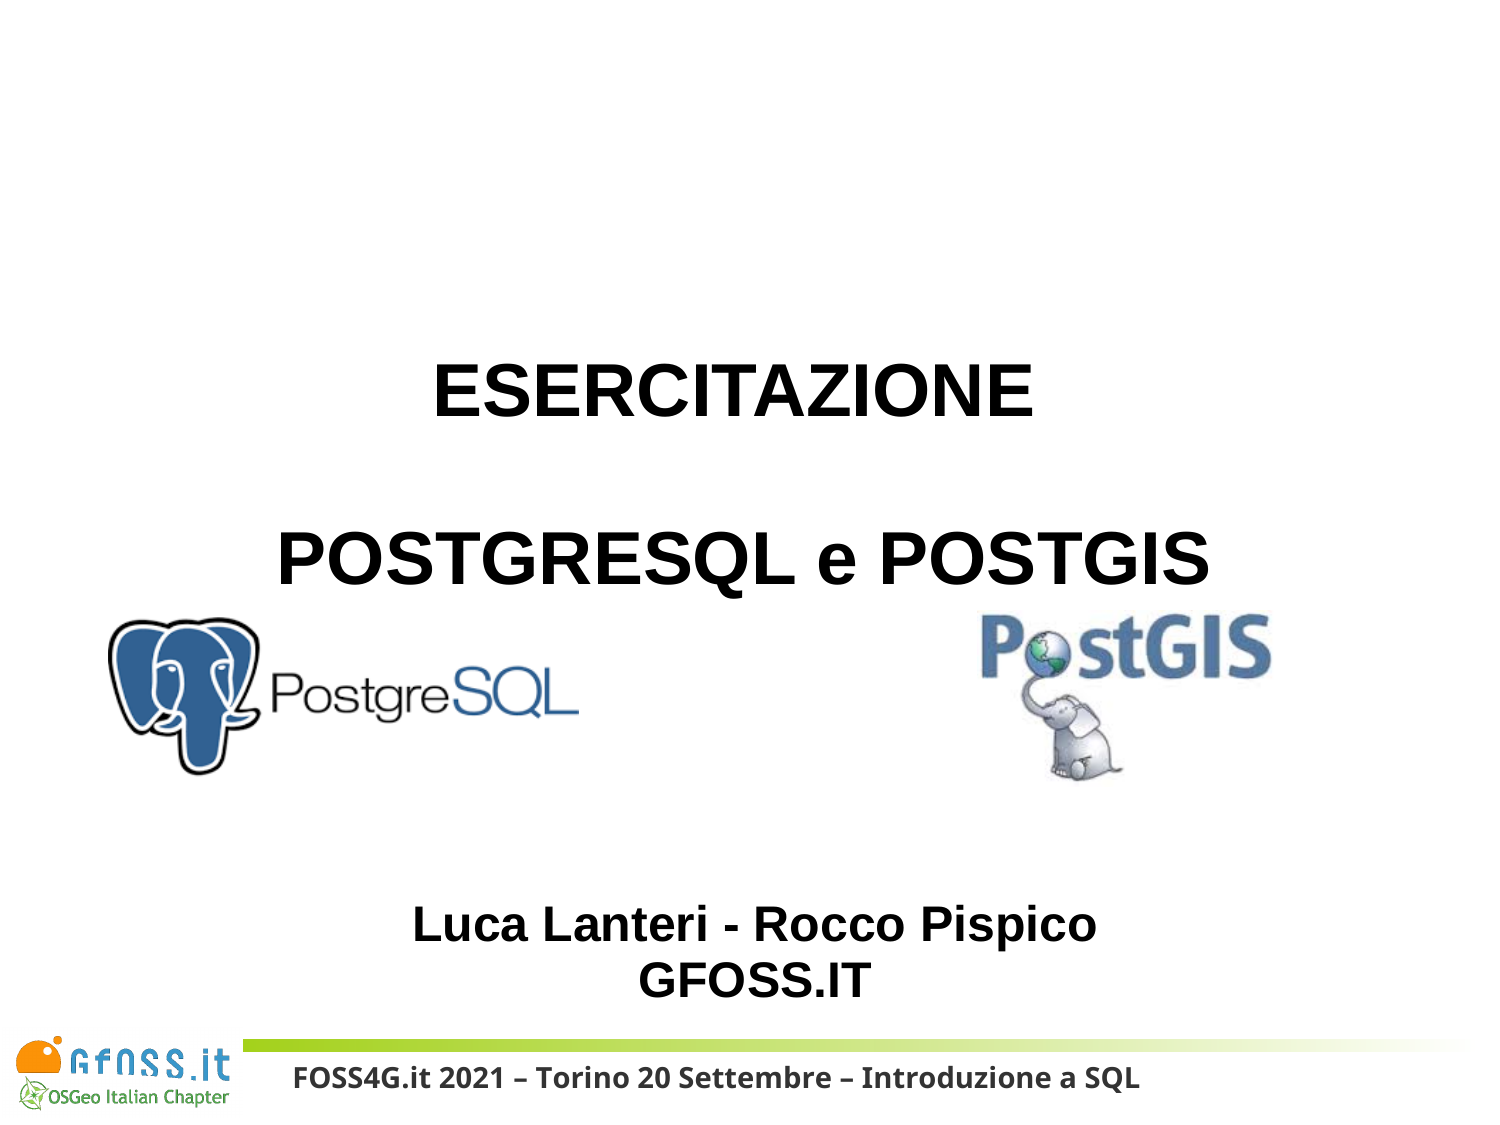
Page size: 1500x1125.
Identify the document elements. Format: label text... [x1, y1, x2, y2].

text_box Luca Lanteri - Rocco Pispico GFOSS.IT [64, 889, 1447, 1028]
text_box ESERCITAZIONE POSTGRESQL e POSTGIS [53, 257, 1436, 608]
picture [2, 1027, 243, 1118]
picture [108, 589, 579, 805]
picture [977, 610, 1275, 787]
